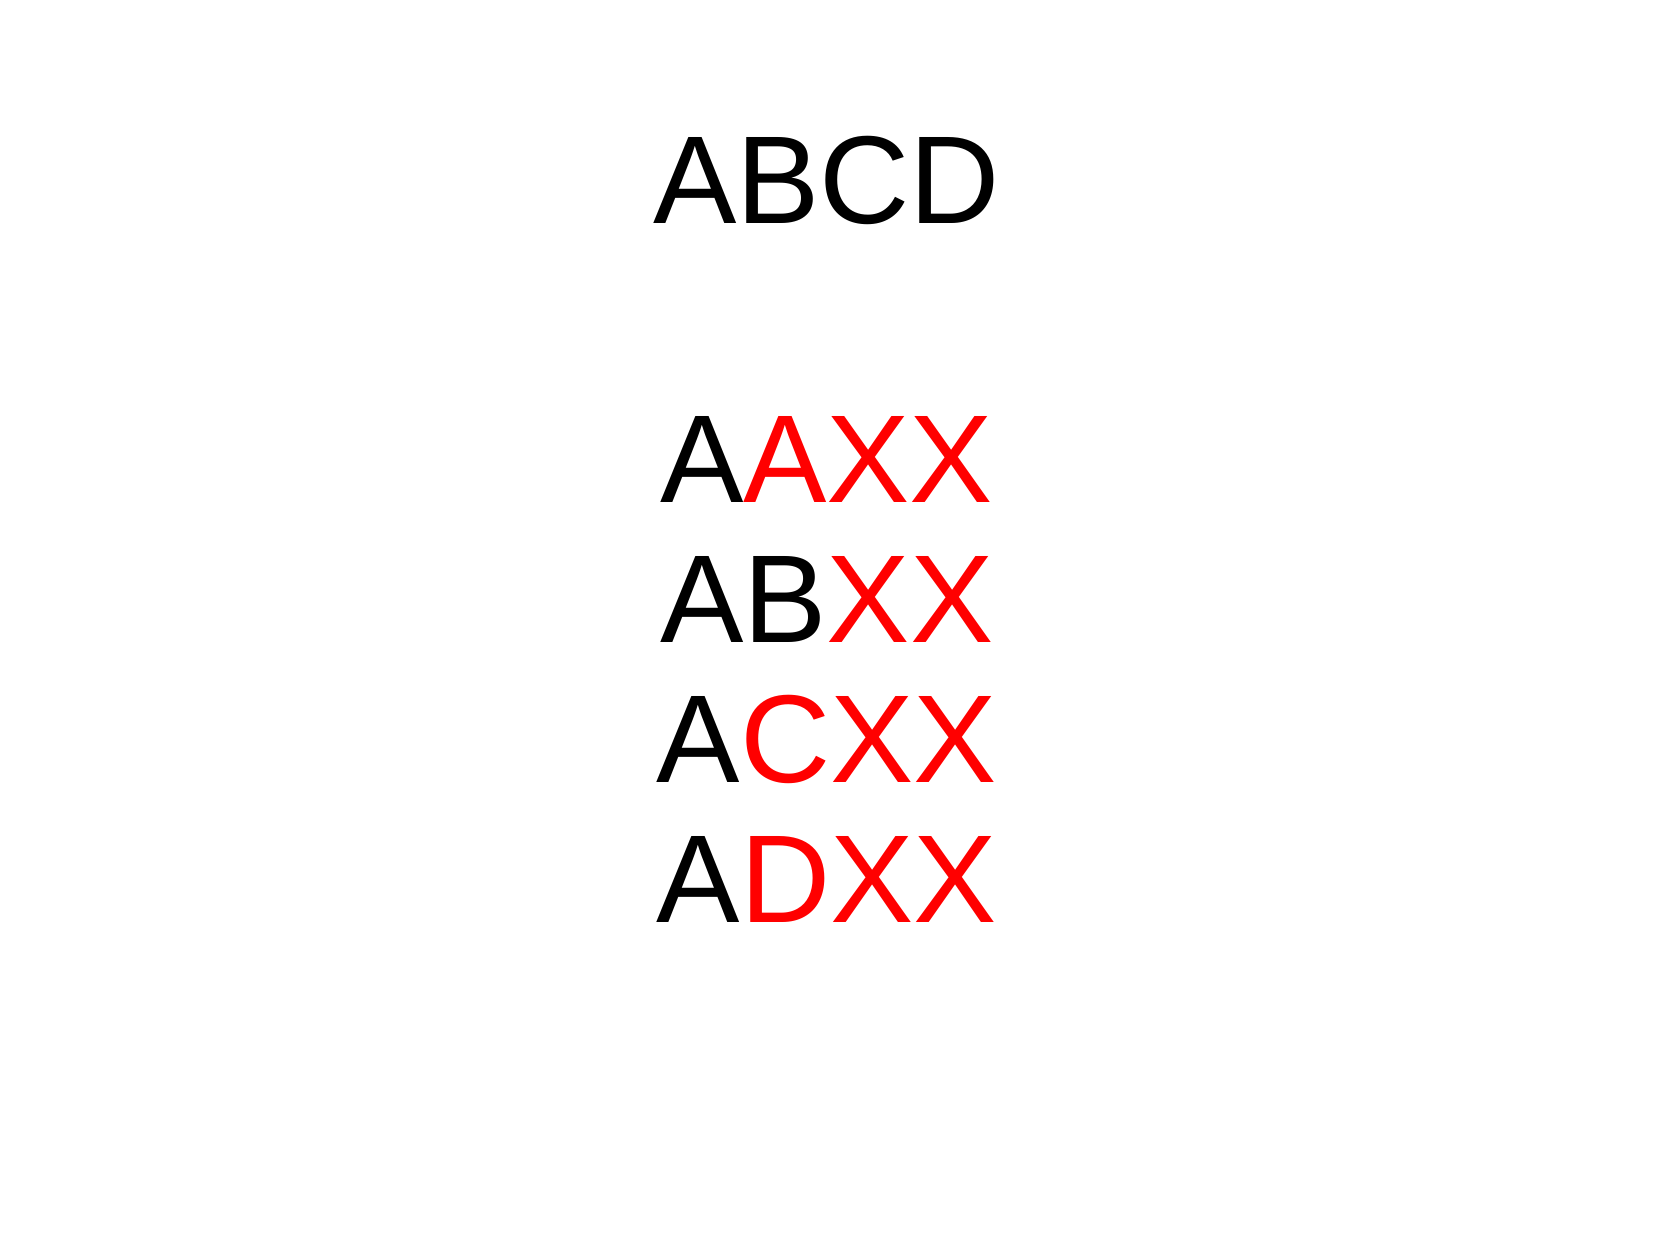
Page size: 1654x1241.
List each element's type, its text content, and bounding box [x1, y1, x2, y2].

subtitle ABCD AAXX ABXX ACXX ADXX [82, 49, 1571, 1010]
